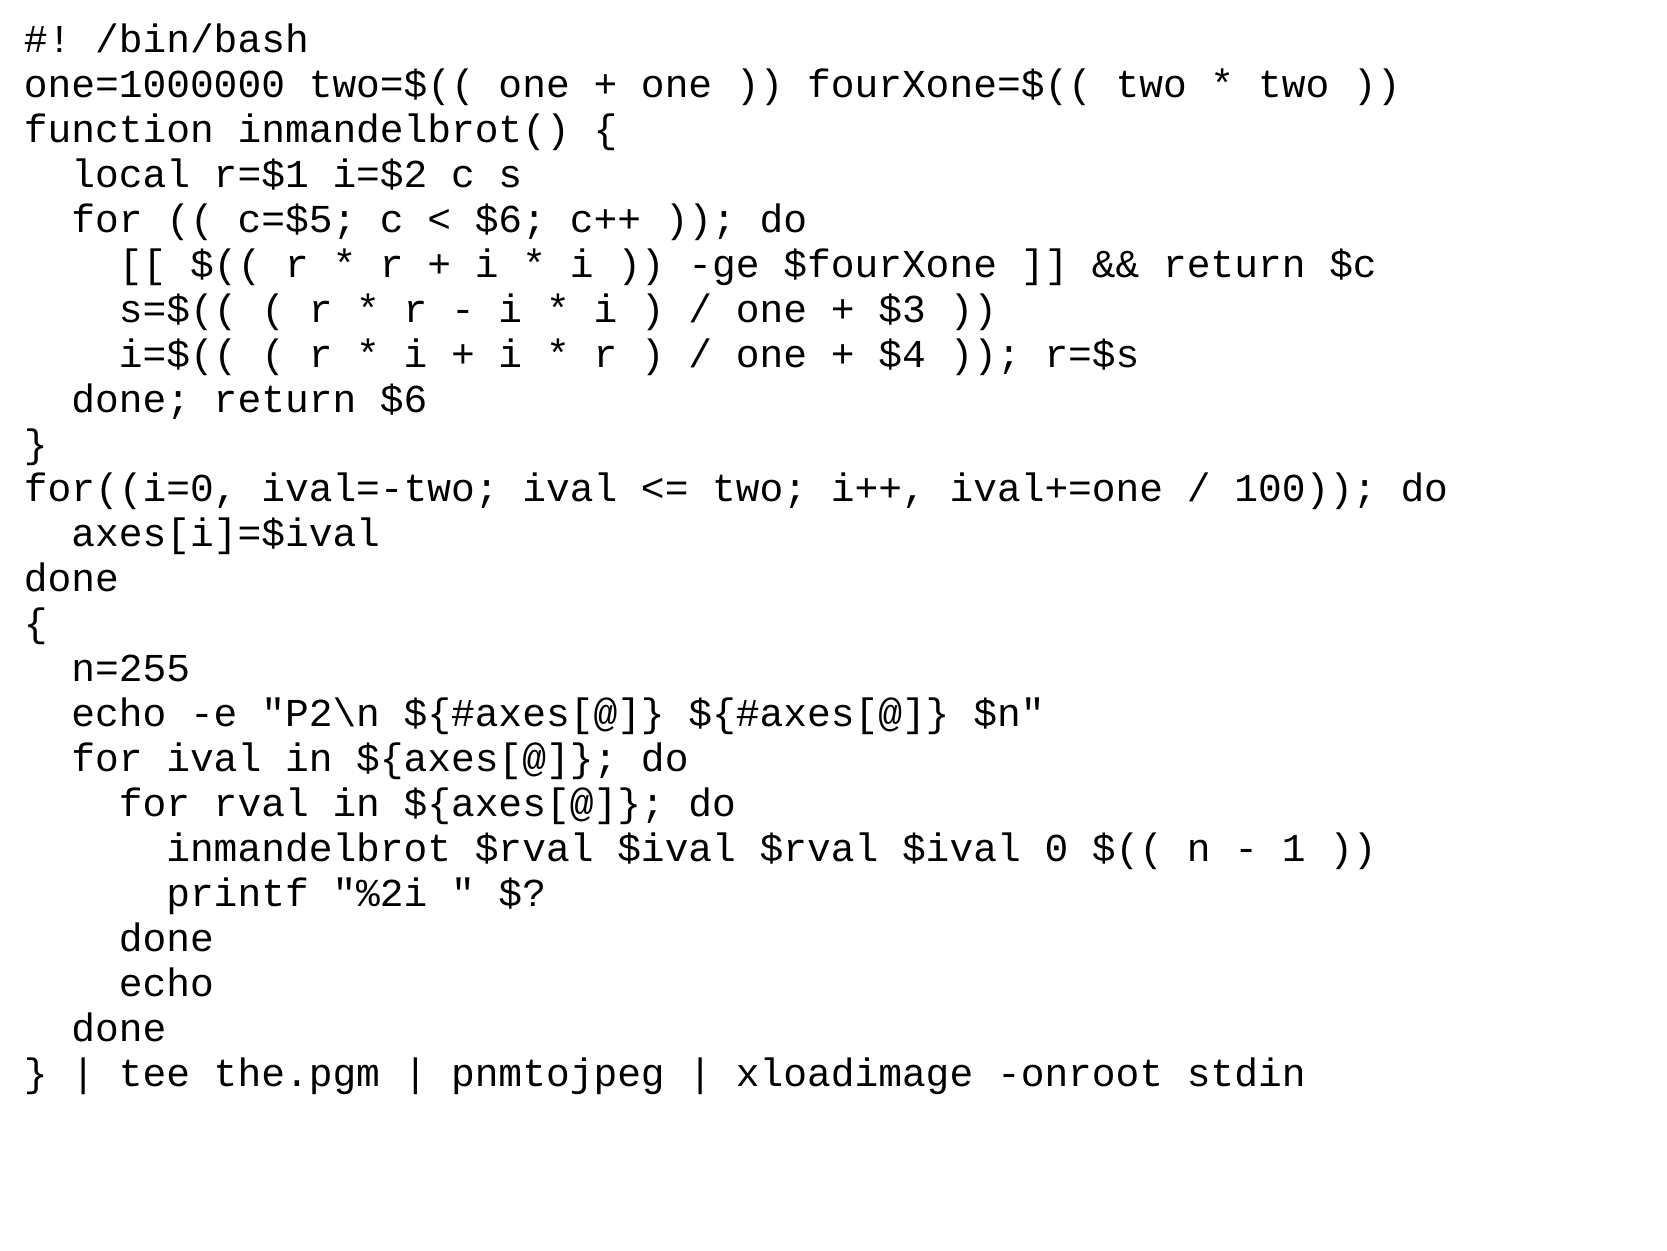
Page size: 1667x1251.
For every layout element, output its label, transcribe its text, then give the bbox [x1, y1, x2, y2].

list #! /bin/bash one=1000000 two=$(( one + one )) fourXone=$(( two * two )) function inmandelbrot() { local r=$1 i=$2 c s for (( c=$5; c < $6; c++ )); do [[ $(( r * r + i * i )) -ge $fourXone ]] && return $c s=$(( ( r * r - i * i ) / one + $3 )) i=$(( ( r * i + i * r ) / one + $4 )); r=$s done; return $6 } for((i=0, ival=-two; ival <= two; i++, ival+=one / 100)); do axes[i]=$ival done { n=255 echo -e "P2\n ${#axes[@]} ${#axes[@]} $n" for ival in ${axes[@]}; do for rval in ${axes[@]}; do inmandelbrot $rval $ival $rval $ival 0 $(( n - 1 )) printf "%2i " $? done echo done } | tee the.pgm | pnmtojpeg | xloadimage -onroot stdin [23, 16, 1625, 1251]
